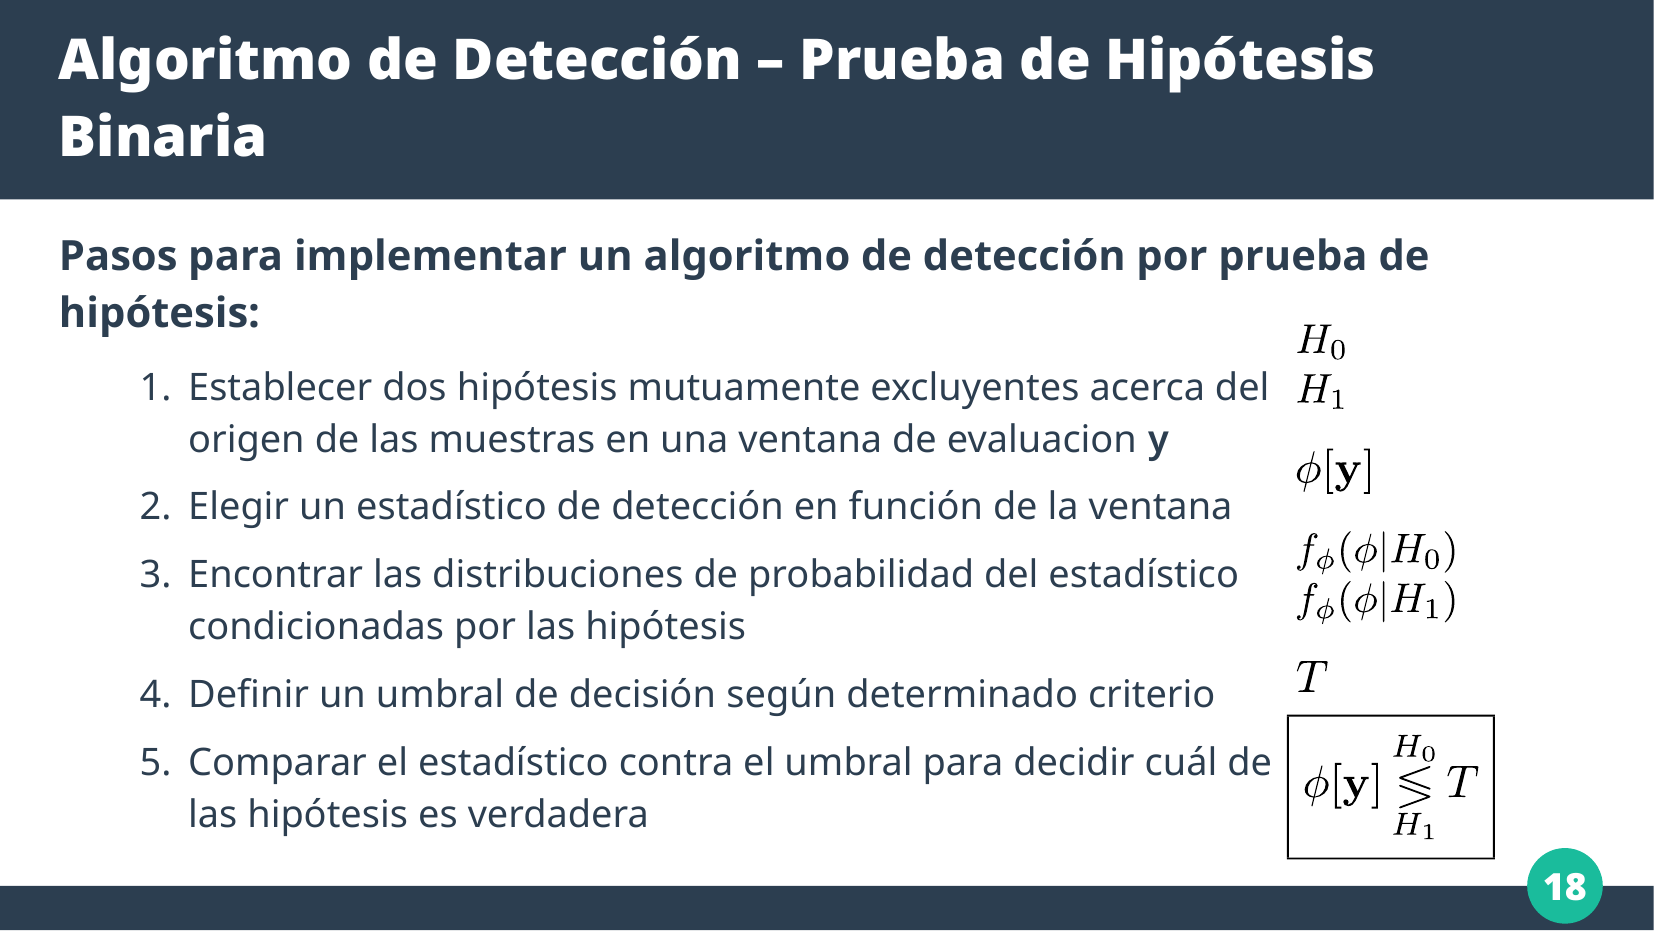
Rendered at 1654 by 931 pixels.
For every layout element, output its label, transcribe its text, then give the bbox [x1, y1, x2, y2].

list Pasos para implementar un algoritmo de detección por prueba de hipótesis: Establecer dos hipótesis mutuamente excluyentes acerca del origen de las muestras en una ventana de evaluacion y Elegir un estadístico de detección en función de la ventana Encontrar las distribuciones de probabilidad del estadístico condicionadas por las hipótesis Definir un umbral de decisión según determinado criterio Comparar el estadístico contra el umbral para decidir cuál de las hipótesis es verdadera [59, 225, 1595, 846]
text_box [1296, 531, 1455, 625]
text_box [1286, 714, 1495, 860]
text_box [1296, 661, 1328, 692]
text_box [1296, 448, 1370, 494]
text_box [1297, 324, 1345, 409]
title Algoritmo de Detección – Prueba de Hipótesis Binaria [59, 37, 1595, 155]
